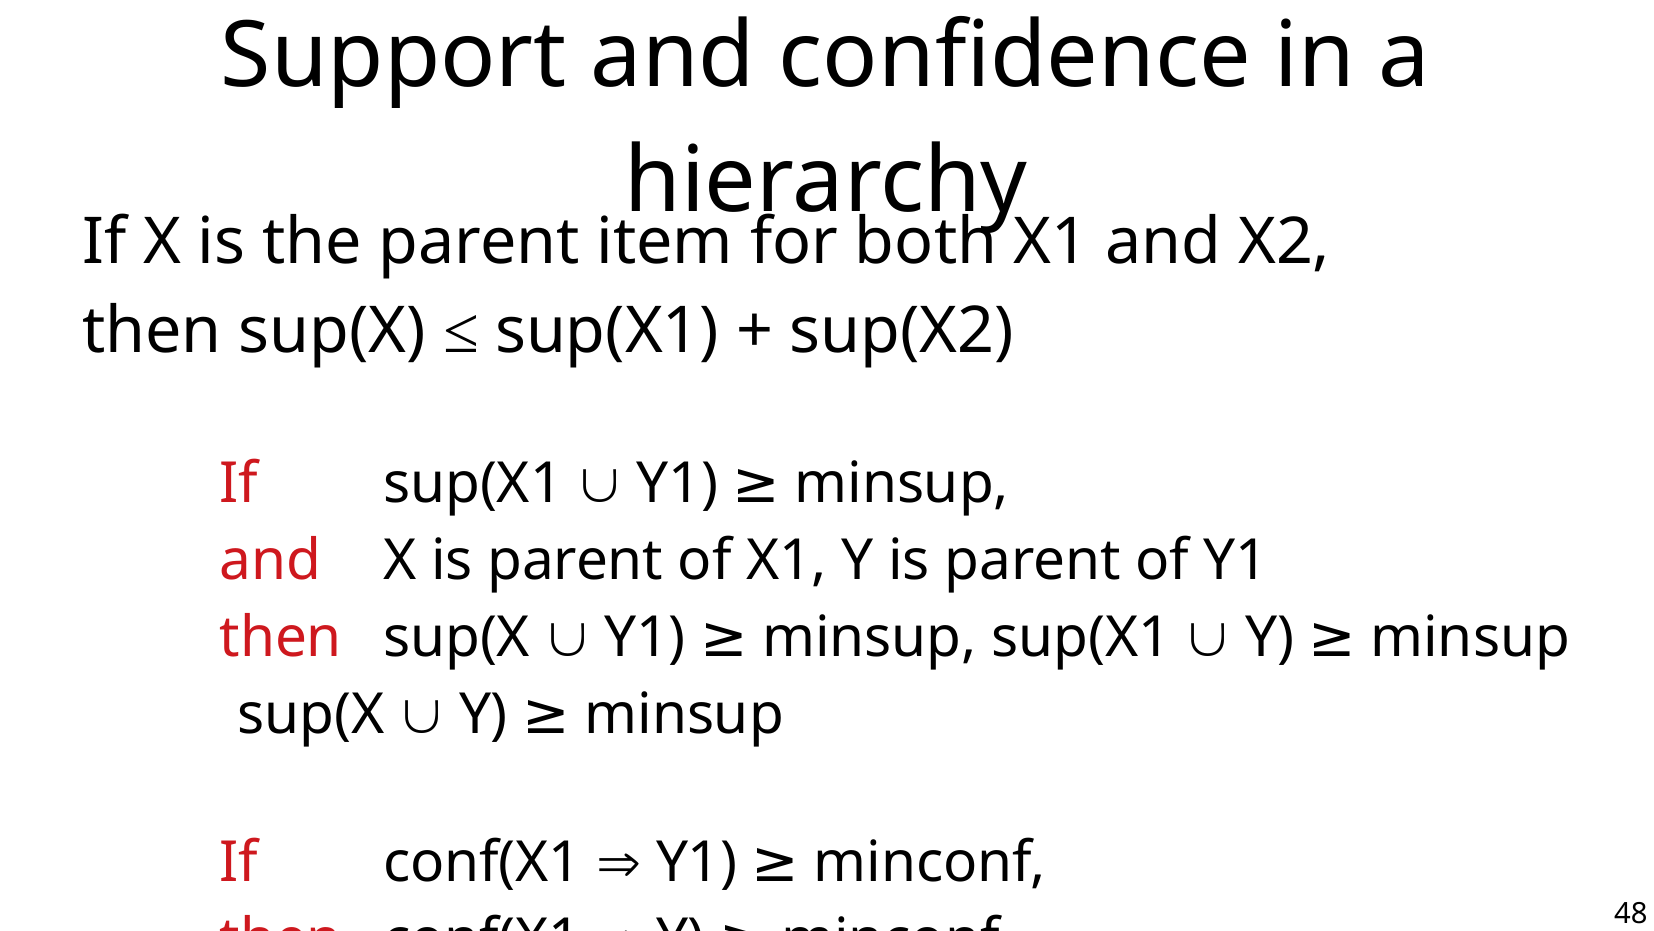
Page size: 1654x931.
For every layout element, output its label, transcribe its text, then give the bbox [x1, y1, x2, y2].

list If X is the parent item for both X1 and X2, then sup(X) ≤ sup(X1) + sup(X2) If sup(X1  Y1) ≥ minsup, and X is parent of X1, Y is parent of Y1 then sup(X  Y1) ≥ minsup, sup(X1  Y) ≥ minsup sup(X  Y) ≥ minsup If conf(X1  Y1) ≥ minconf, then conf(X1  Y) ≥ minconf [67, 187, 1615, 931]
title Support and confidence in a hierarchy [8, 1, 1644, 226]
